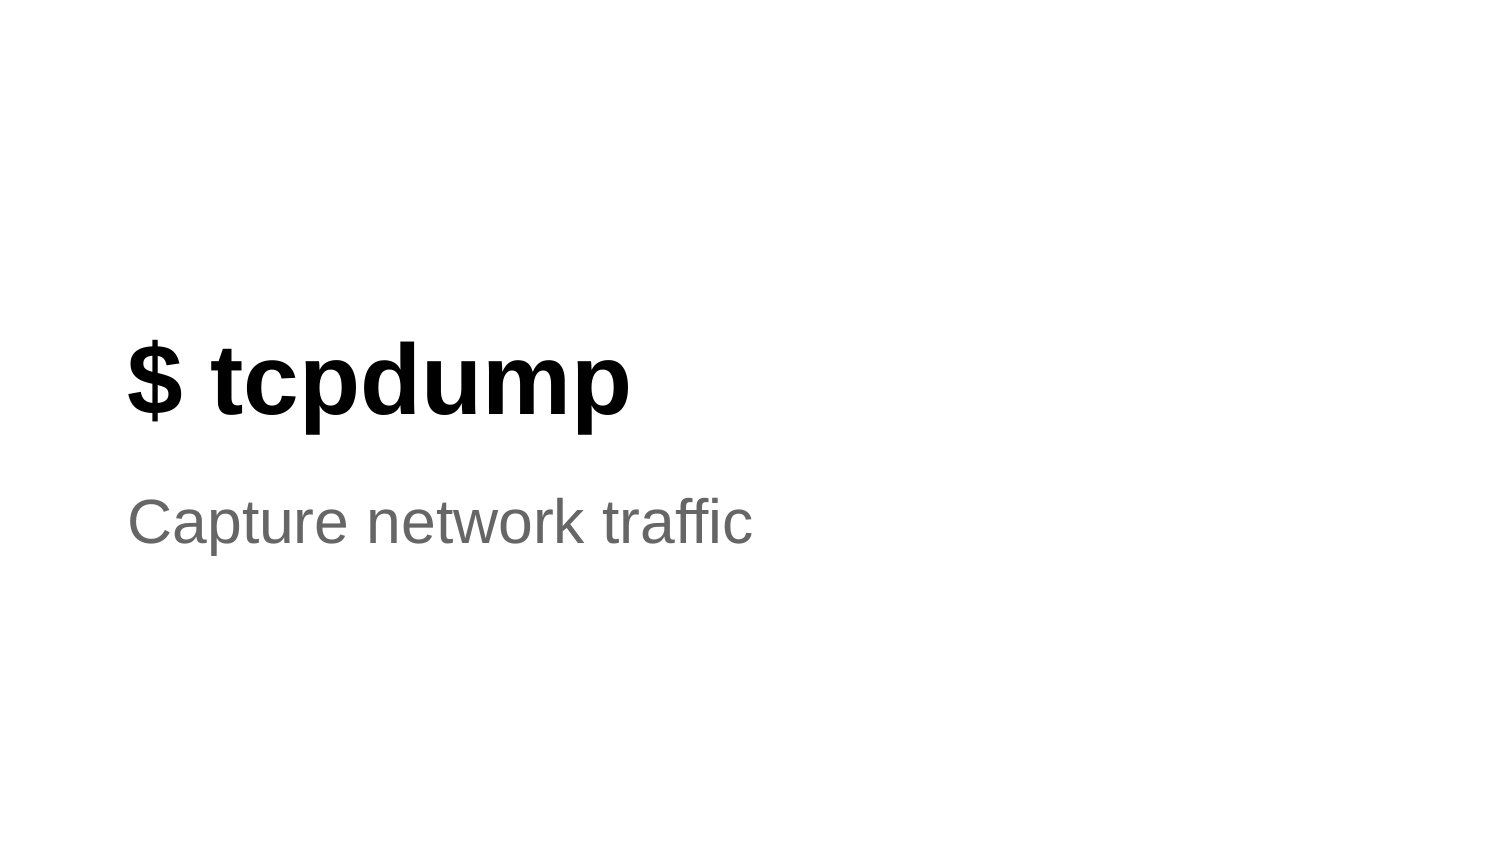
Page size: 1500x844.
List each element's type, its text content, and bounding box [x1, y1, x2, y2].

subtitle Capture network traffic [112, 465, 1388, 595]
title $ tcpdump [112, 259, 1388, 450]
